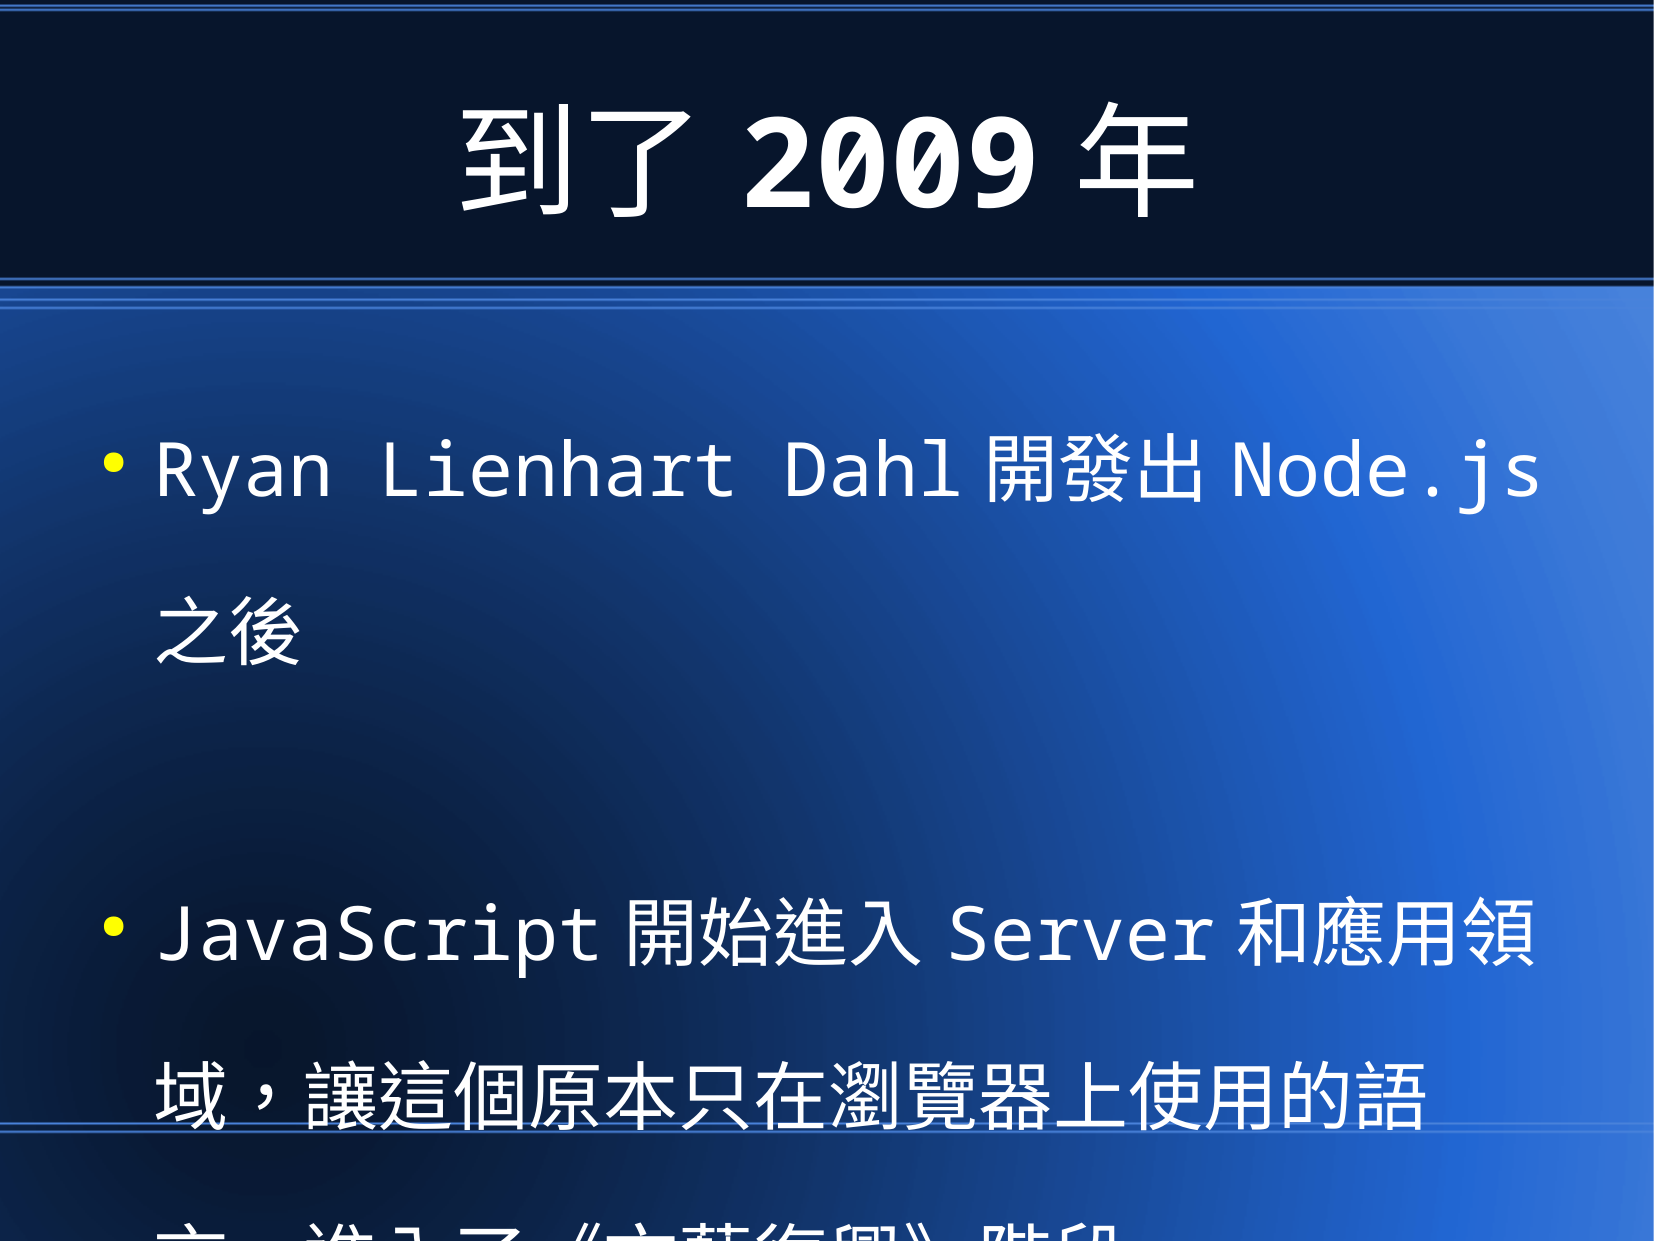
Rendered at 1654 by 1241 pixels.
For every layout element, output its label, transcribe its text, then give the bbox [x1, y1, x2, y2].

list Ryan Lienhart Dahl開發出Node.js 之後 JavaScript開始進入Server和應用領域，讓這個原本只在瀏覽器上使用的語言，進入了《文藝復興》階段。 [82, 355, 1571, 1241]
picture [0, 0, 1654, 1241]
title 到了2009年 [82, 49, 1571, 257]
